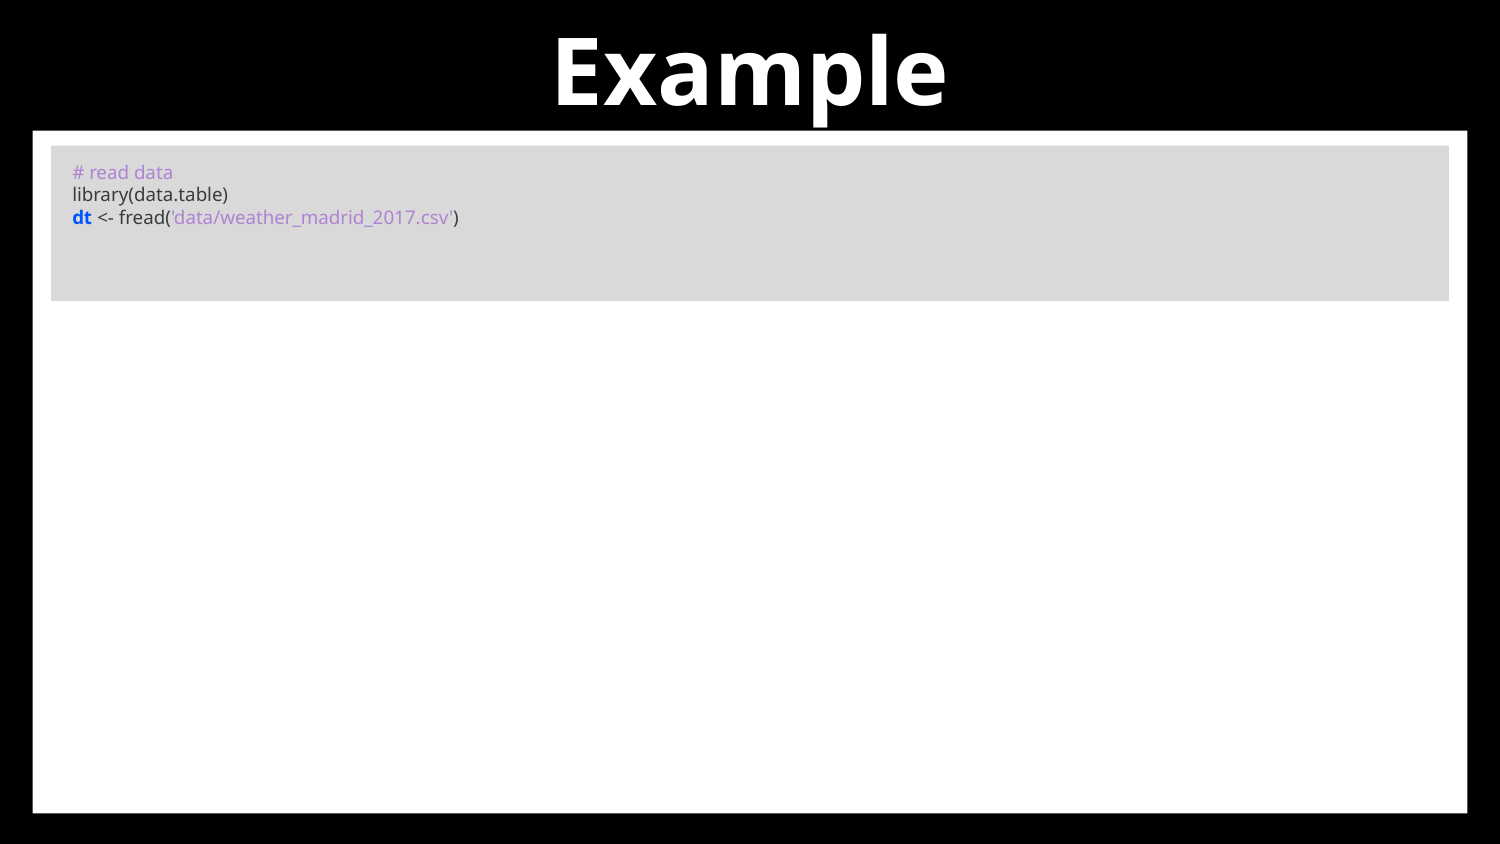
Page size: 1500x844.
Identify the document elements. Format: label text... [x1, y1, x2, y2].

text_box Example [827, 64, 847, 95]
text_box Example [32, 21, 1468, 116]
text_box # read data library(data.table) dt <- fread('data/weather_madrid_2017.csv') [51, 145, 1449, 301]
